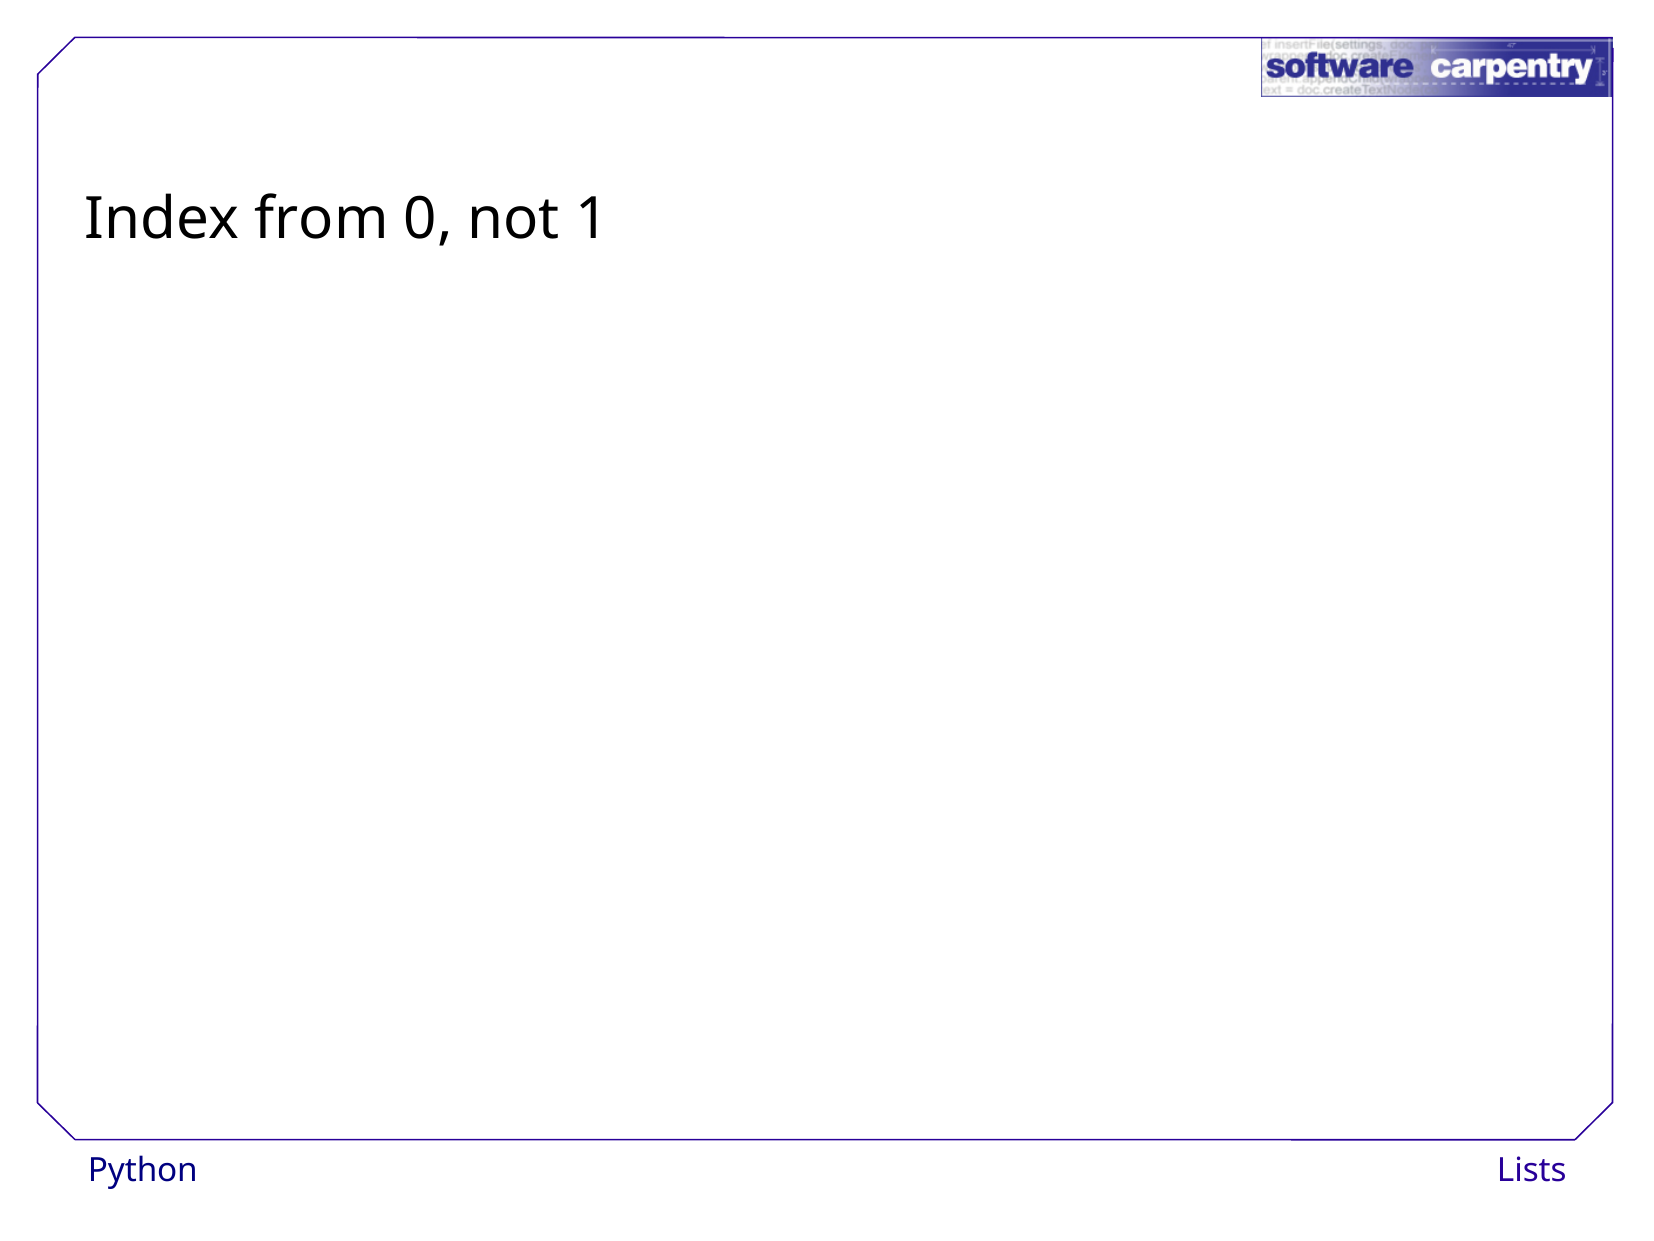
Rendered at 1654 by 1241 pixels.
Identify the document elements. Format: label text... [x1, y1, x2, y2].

picture [1261, 39, 1613, 97]
text_box Index from 0, not 1 [69, 138, 774, 259]
